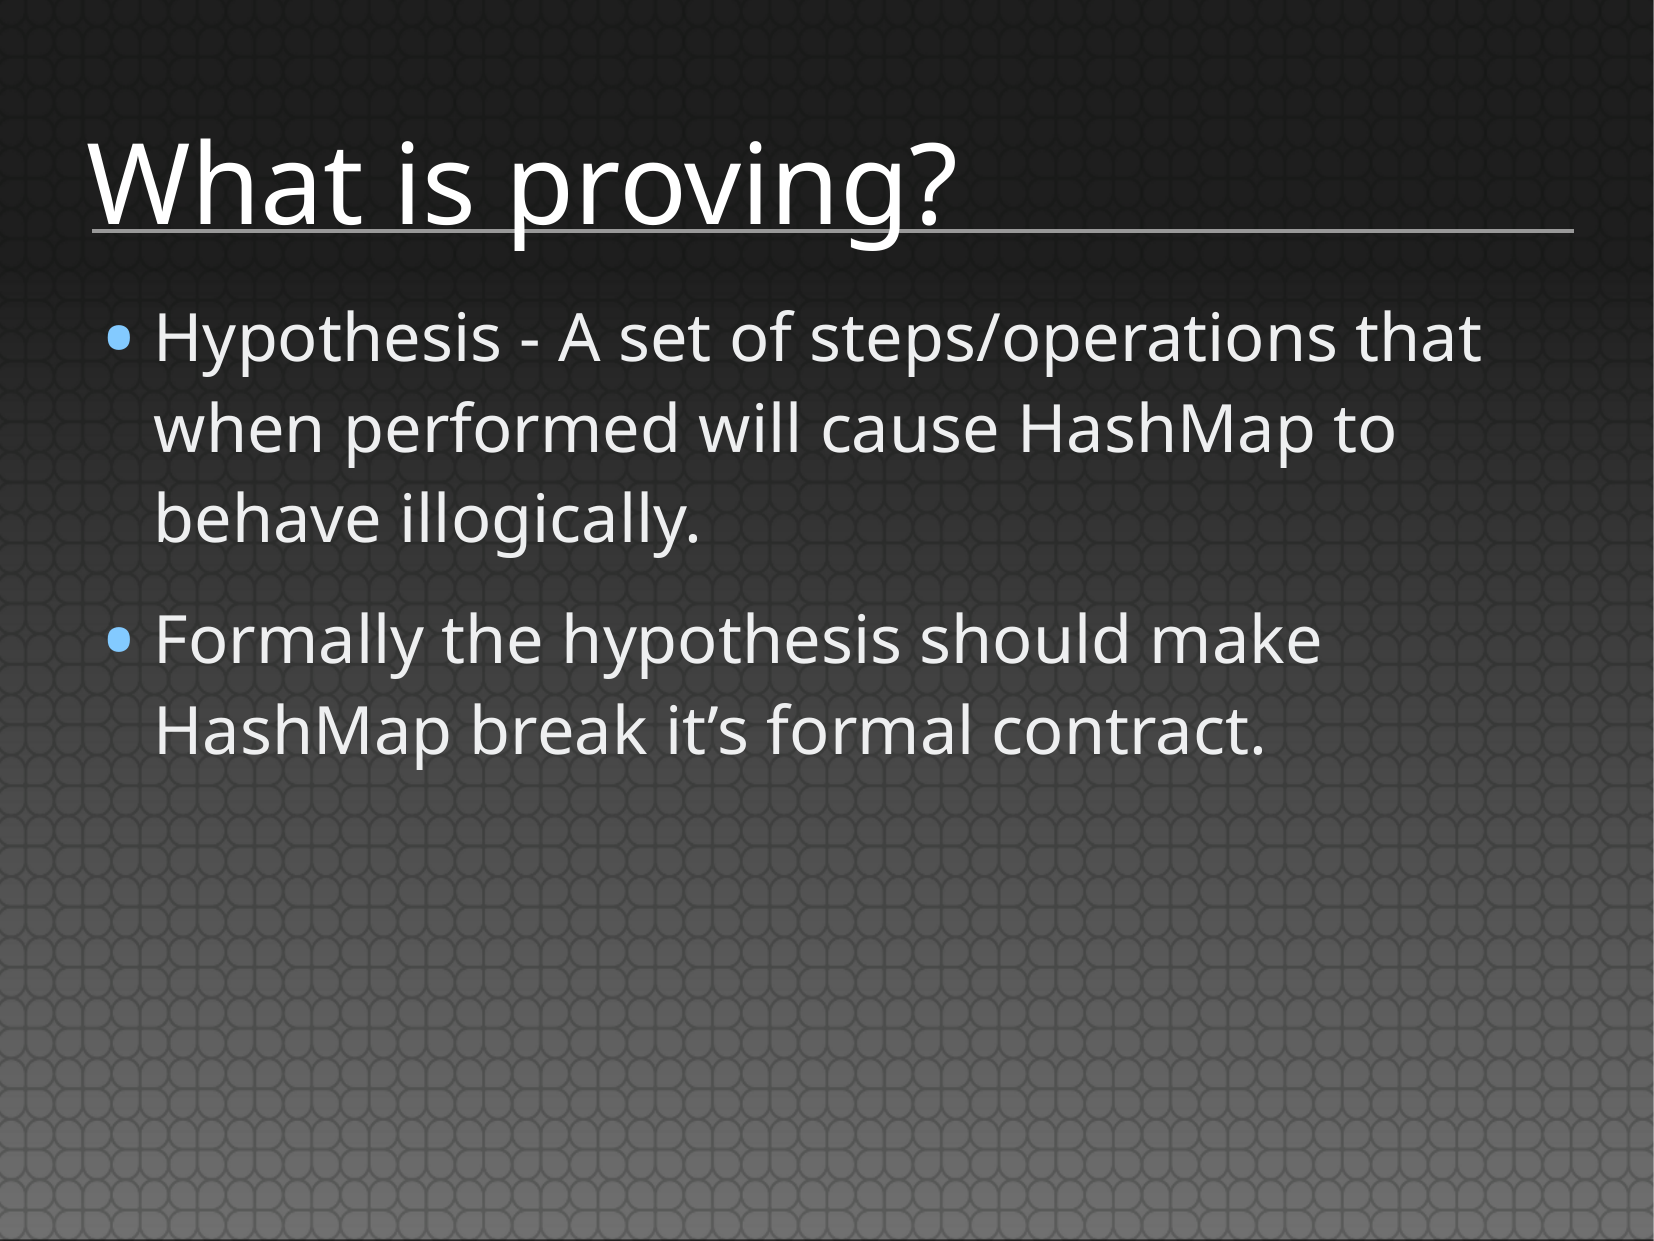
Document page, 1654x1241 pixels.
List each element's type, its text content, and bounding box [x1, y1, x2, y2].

list Hypothesis - A set of steps/operations that when performed will cause HashMap to behave illogically. Formally the hypothesis should make HashMap break it’s formal contract. [82, 290, 1571, 1109]
picture [0, 0, 1654, 1241]
title What is proving? [86, 112, 1576, 249]
